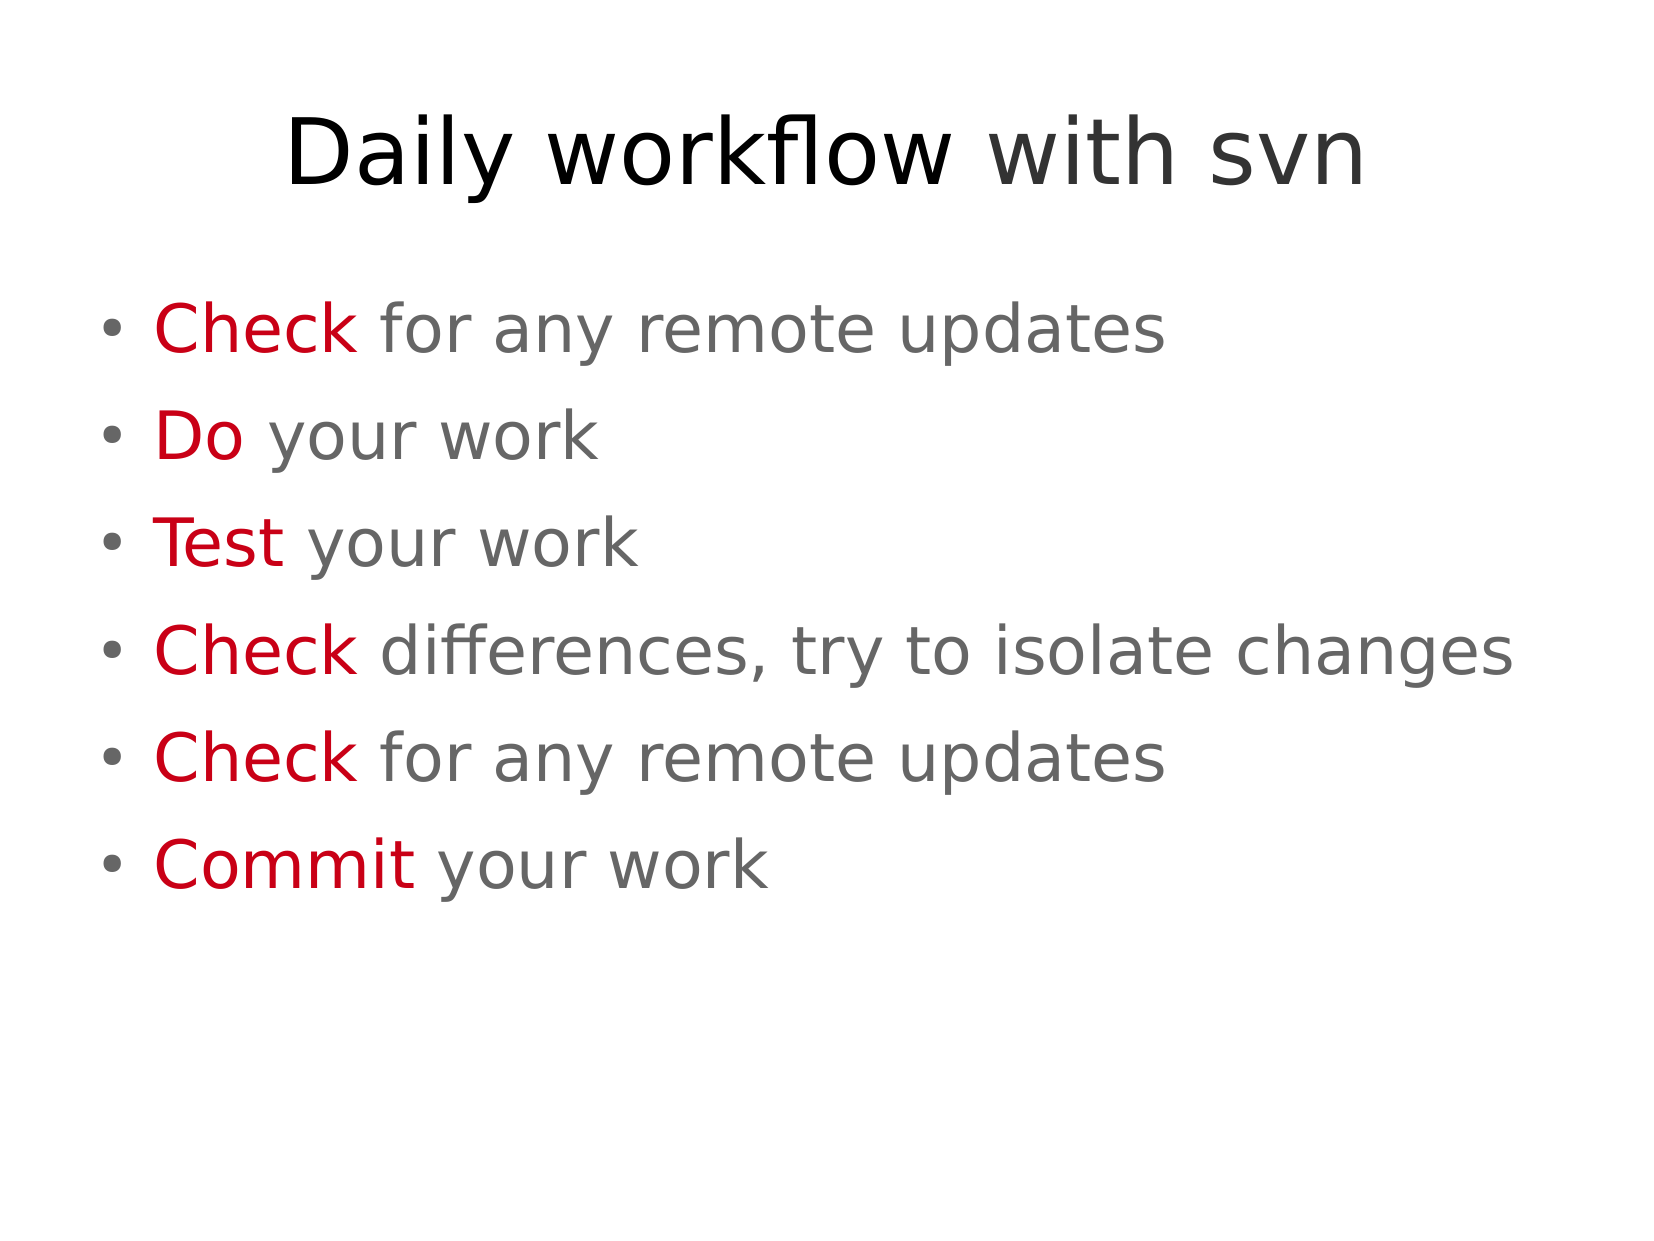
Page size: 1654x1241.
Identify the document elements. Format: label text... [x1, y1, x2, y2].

title Daily workflow with svn [82, 49, 1571, 257]
list Check for any remote updates Do your work Test your work Check differences, try to isolate changes Check for any remote updates Commit your work [82, 290, 1571, 1109]
